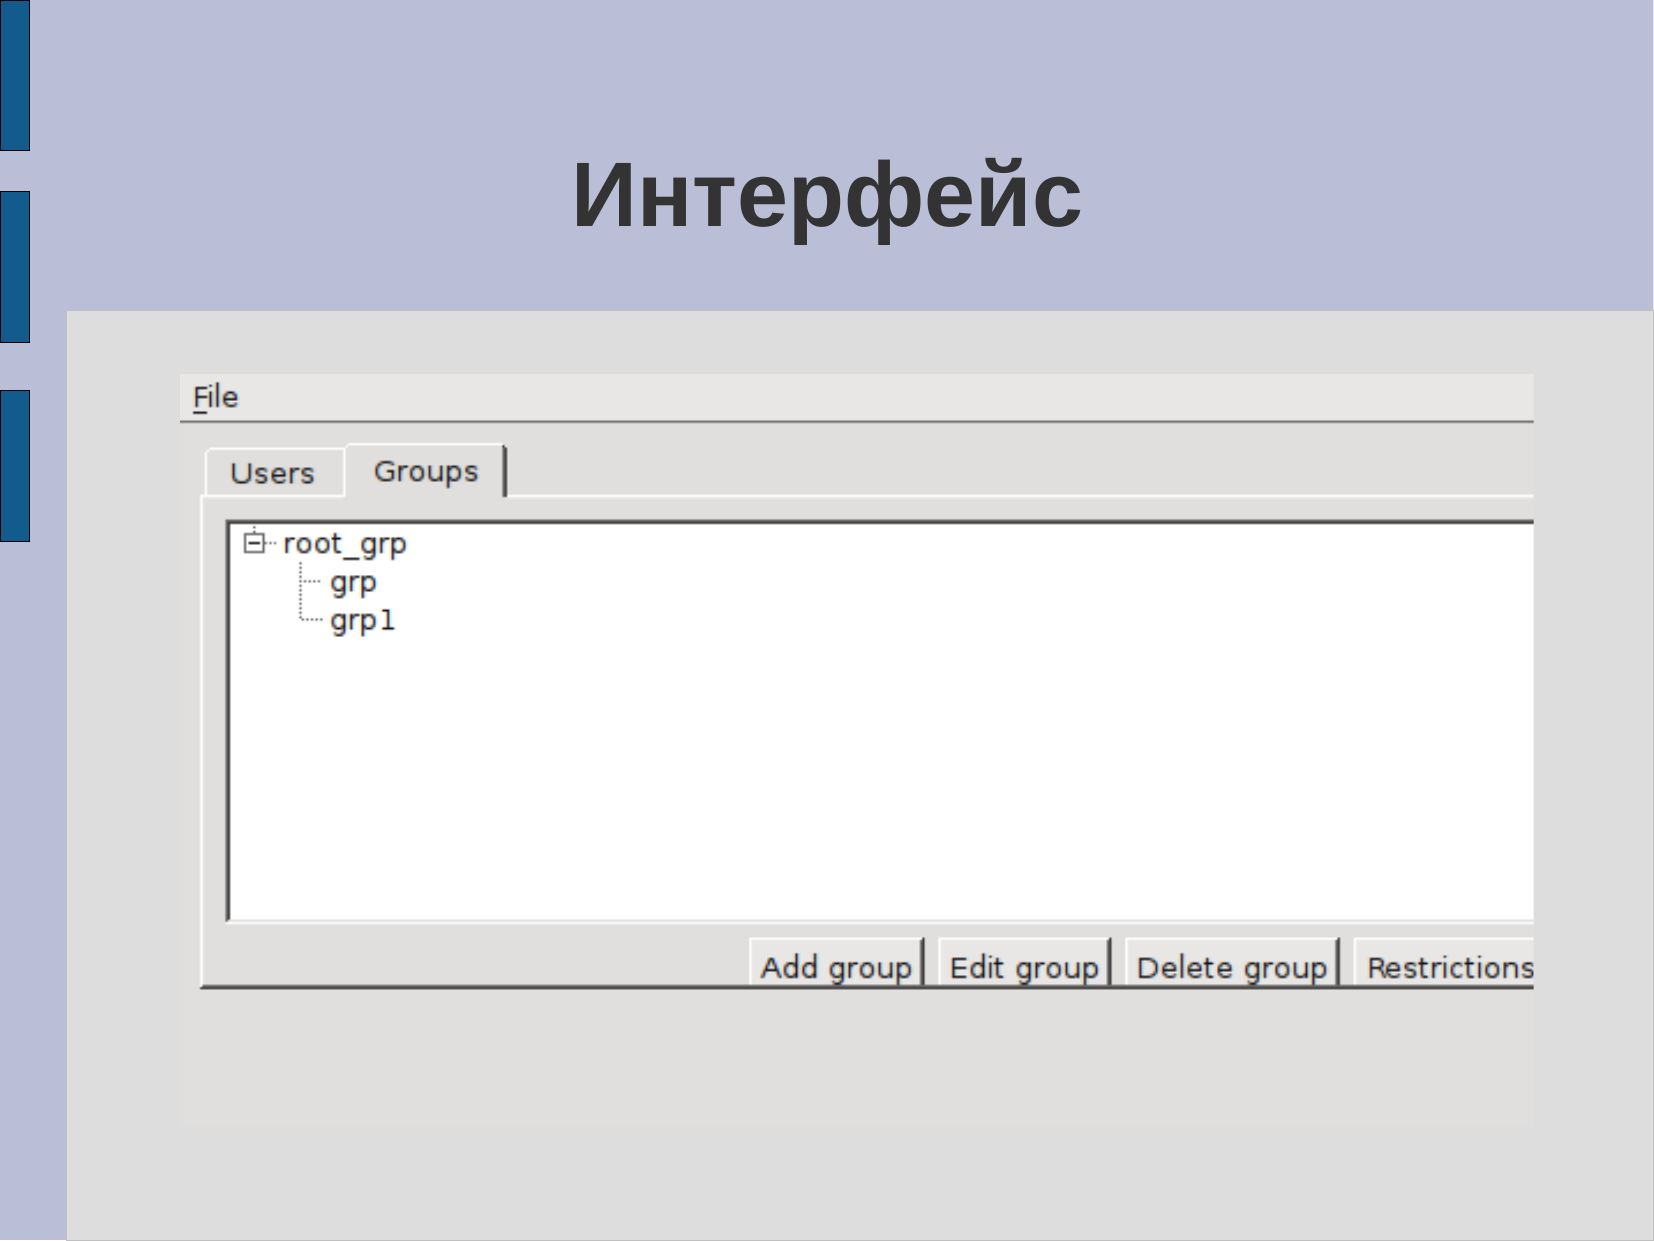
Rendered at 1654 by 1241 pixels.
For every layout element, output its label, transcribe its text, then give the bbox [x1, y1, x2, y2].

chart [121, 344, 1534, 1127]
title Интерфейс [121, 91, 1534, 299]
